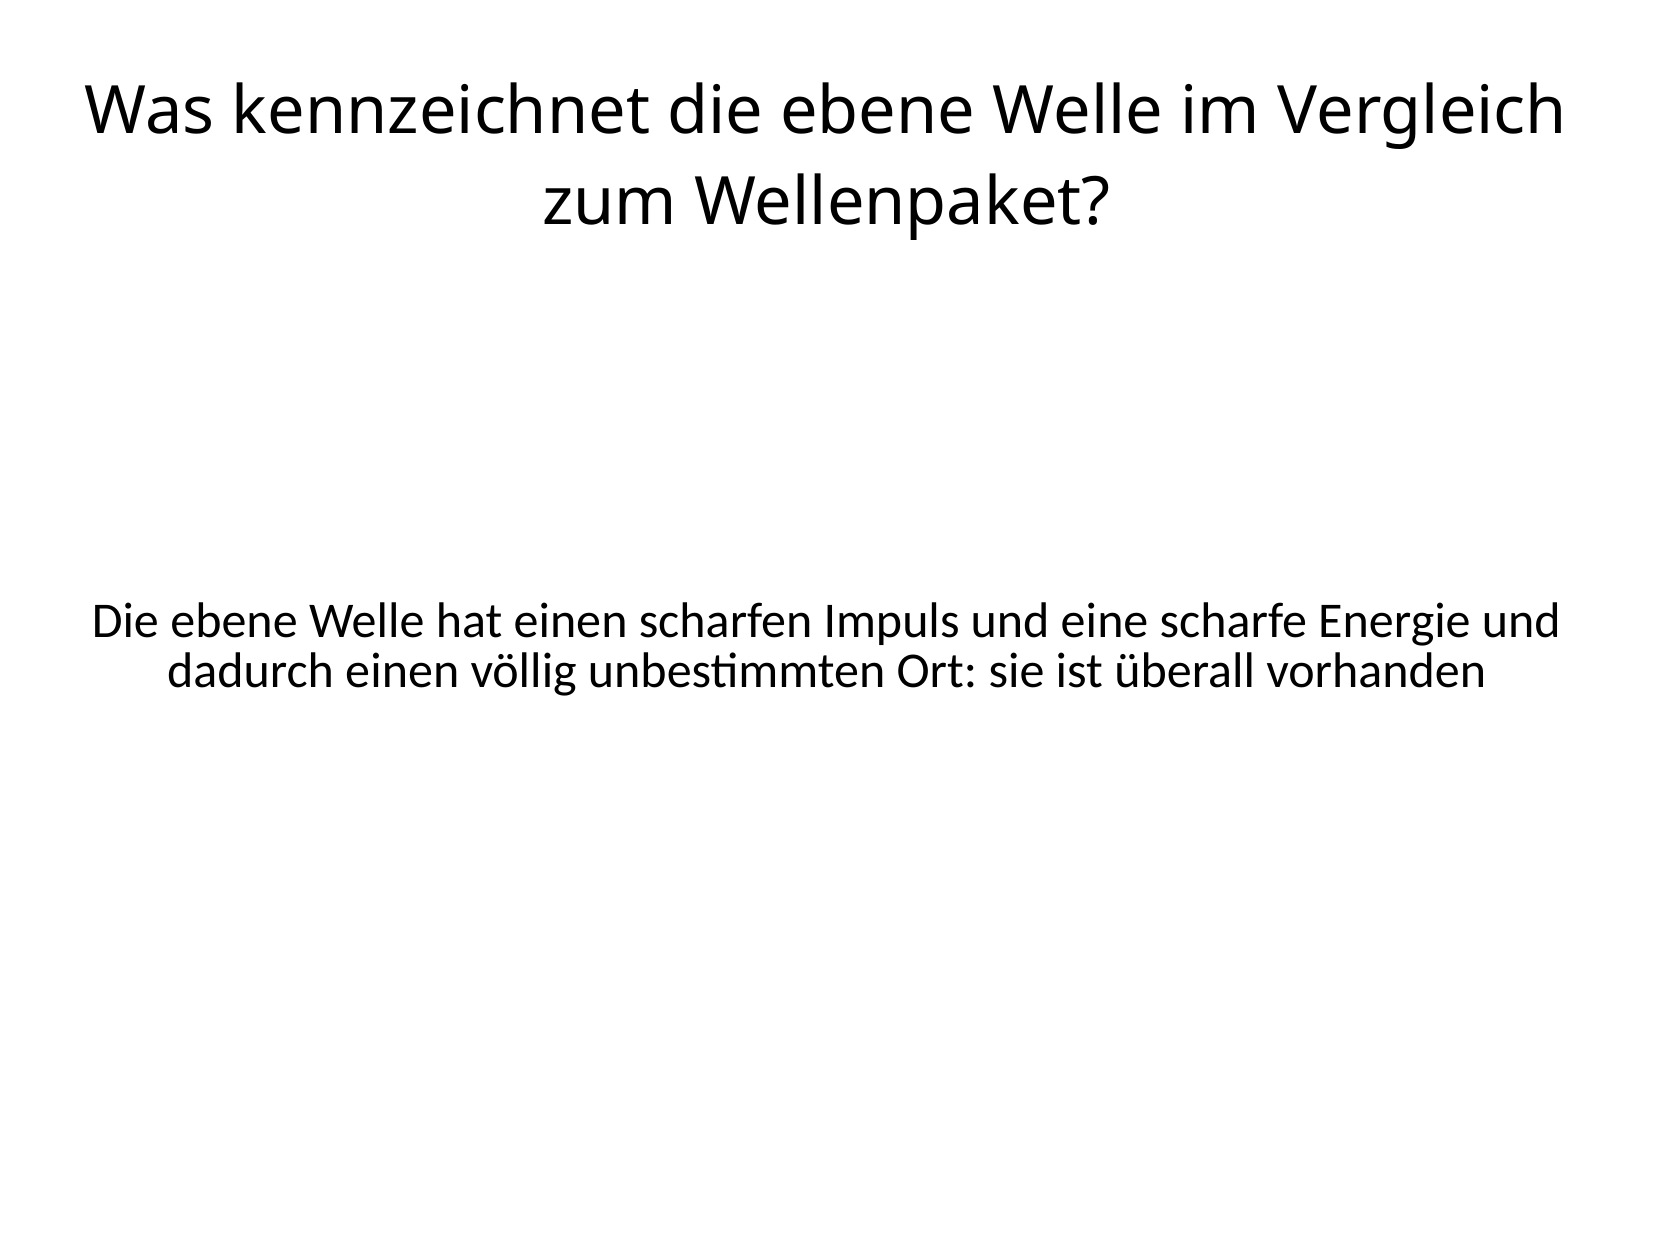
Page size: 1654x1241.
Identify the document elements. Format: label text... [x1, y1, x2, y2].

subtitle Die ebene Welle hat einen scharfen Impuls und eine scharfe Energie und dadurch einen völlig unbestimmten Ort: sie ist überall vorhanden [82, 290, 1571, 1010]
title Was kennzeichnet die ebene Welle im Vergleich zum Wellenpaket? [82, 49, 1571, 257]
